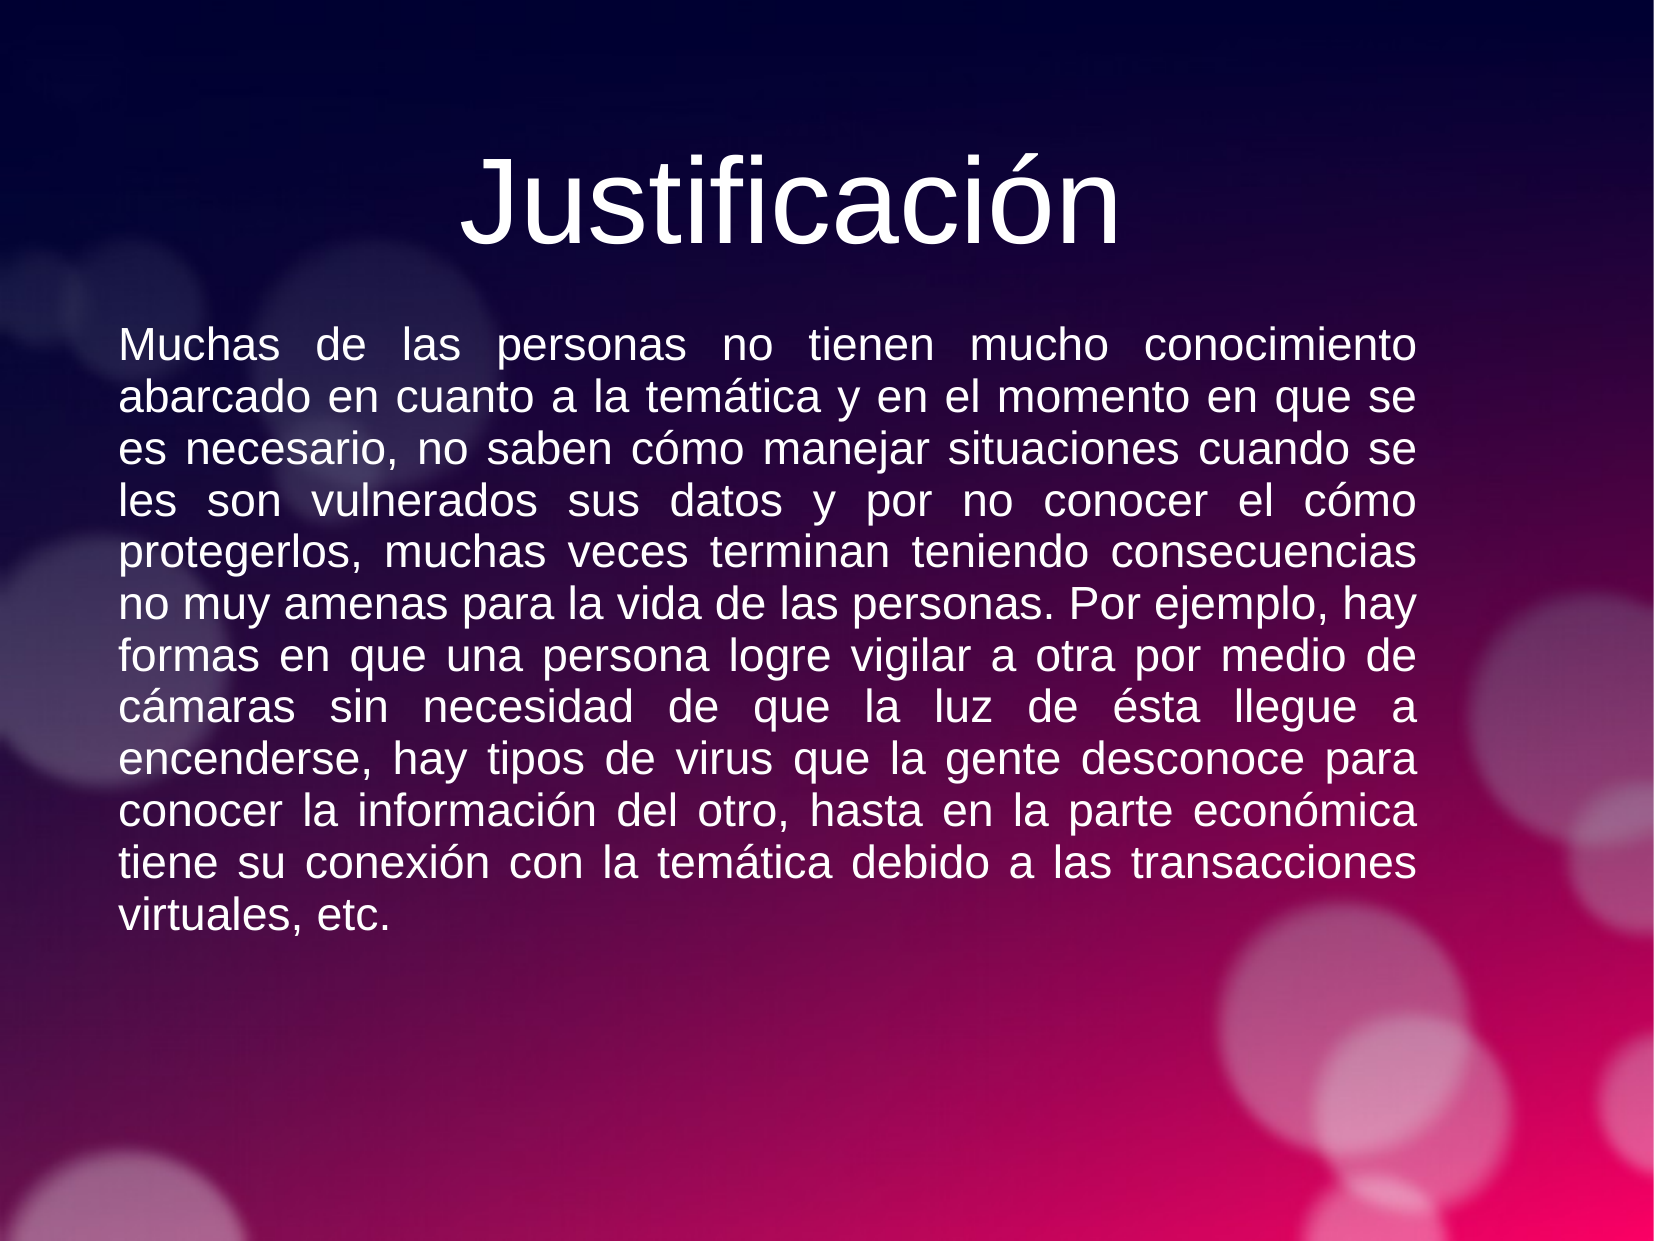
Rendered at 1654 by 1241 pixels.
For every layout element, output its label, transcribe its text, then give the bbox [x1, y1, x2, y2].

picture [0, 0, 1654, 1241]
title Justificación [47, 59, 1536, 343]
list Muchas de las personas no tienen mucho conocimiento abarcado en cuanto a la temática y en el momento en que se es necesario, no saben cómo manejar situaciones cuando se les son vulnerados sus datos y por no conocer el cómo protegerlos, muchas veces terminan teniendo consecuencias no muy amenas para la vida de las personas. Por ejemplo, hay formas en que una persona logre vigilar a otra por medio de cámaras sin necesidad de que la luz de ésta llegue a encenderse, hay tipos de virus que la gente desconoce para conocer la información del otro, hasta en la parte económica tiene su conexión con la temática debido a las transacciones virtuales, etc. [118, 318, 1418, 945]
